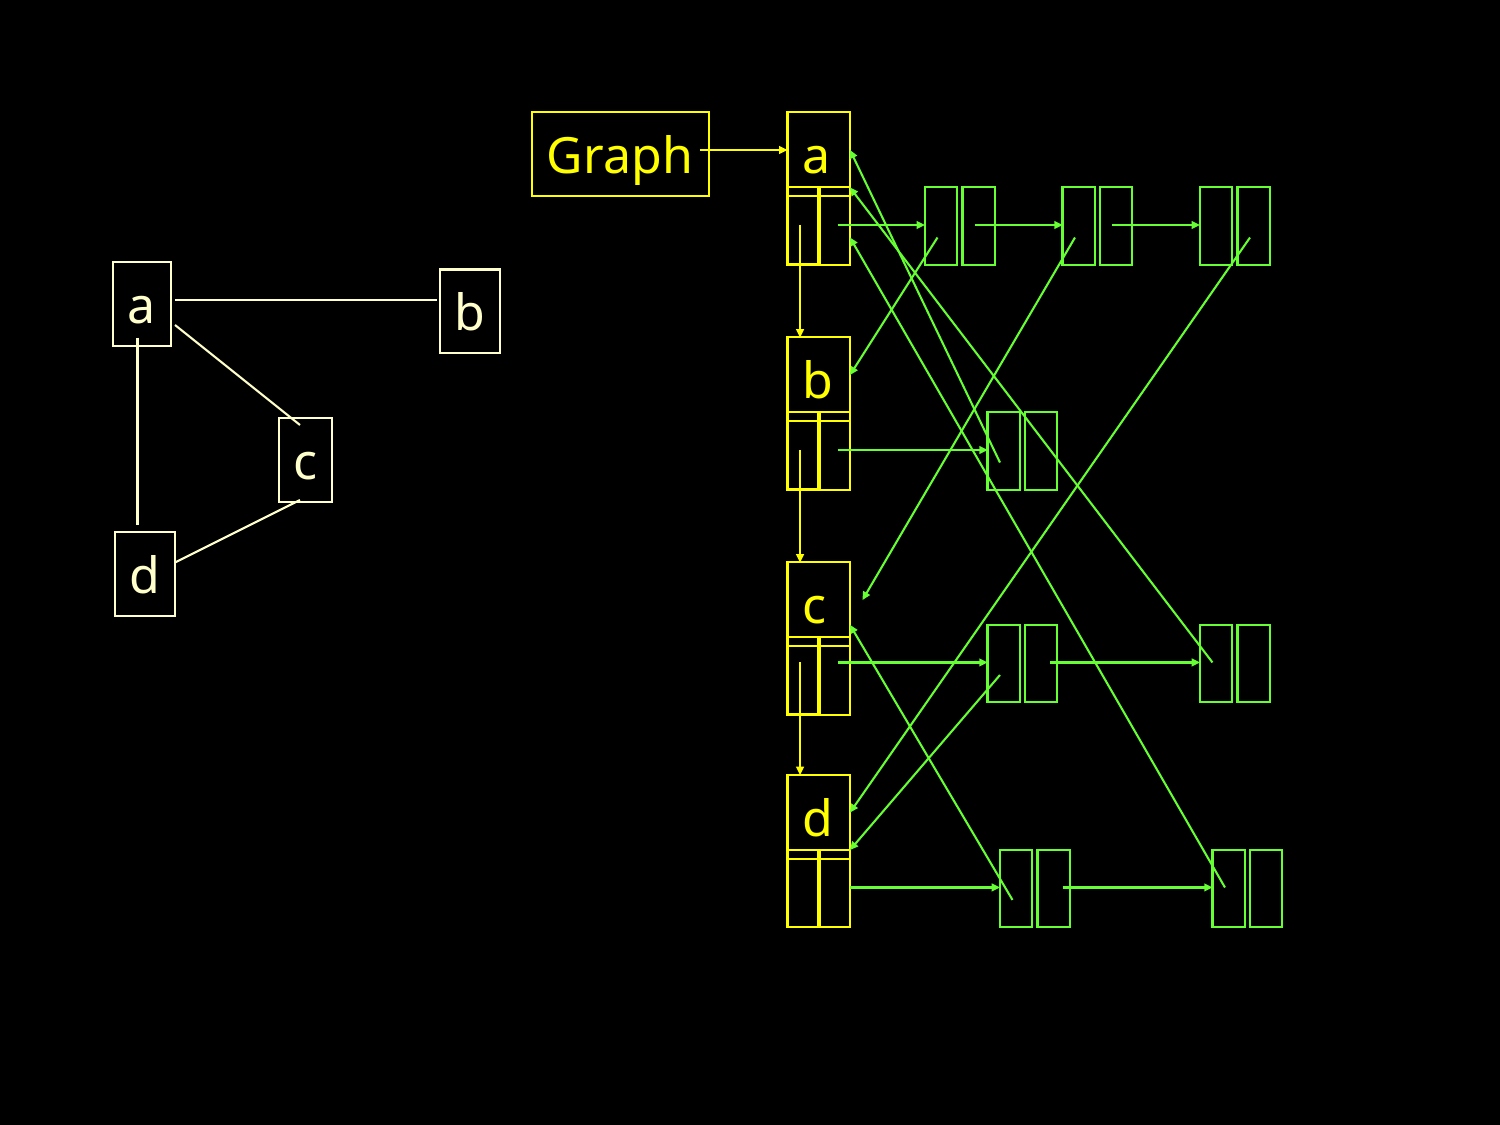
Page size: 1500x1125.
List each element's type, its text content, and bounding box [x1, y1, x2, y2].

text_box d [114, 531, 176, 616]
text_box d [787, 774, 851, 849]
text_box c [278, 418, 333, 503]
text_box b [789, 413, 817, 422]
text_box a [112, 262, 171, 347]
text_box d [789, 851, 817, 859]
text_box c [787, 562, 851, 636]
text_box a [821, 188, 849, 197]
text_box c [789, 638, 817, 647]
text_box c [821, 638, 849, 647]
text_box a [789, 188, 817, 197]
text_box Graph [531, 112, 709, 197]
text_box b [787, 337, 851, 411]
text_box a [787, 112, 851, 186]
text_box b [821, 413, 849, 422]
text_box b [439, 269, 501, 354]
text_box d [821, 851, 849, 859]
